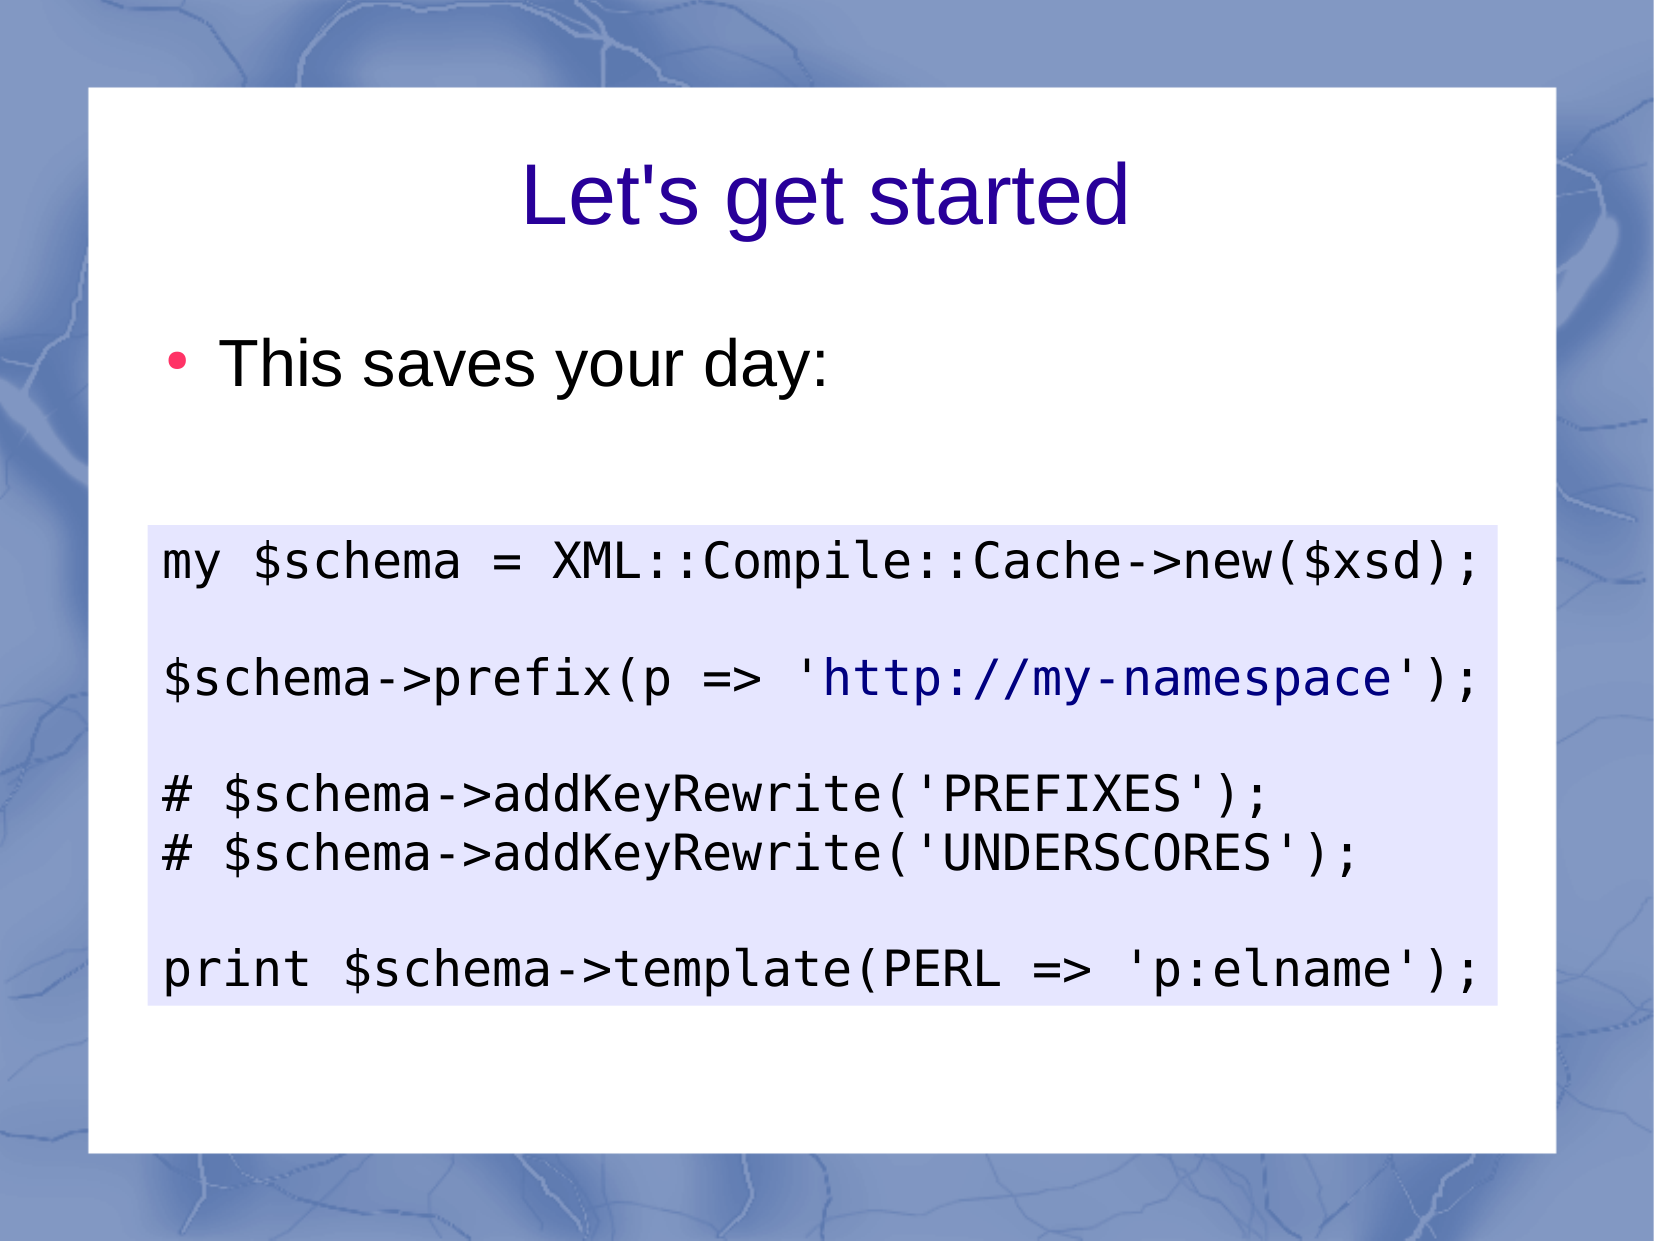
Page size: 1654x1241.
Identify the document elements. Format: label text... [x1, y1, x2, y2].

title Let's get started [118, 90, 1536, 298]
text_box my $schema = XML::Compile::Cache->new($xsd); $schema->prefix(p => 'http://my-namespace'); # $schema->addKeyRewrite('PREFIXES'); # $schema->addKeyRewrite('UNDERSCORES'); print $schema->template(PERL => 'p:elname'); [147, 525, 1498, 1006]
picture [0, 0, 1654, 1241]
list This saves your day: [147, 325, 1506, 1232]
